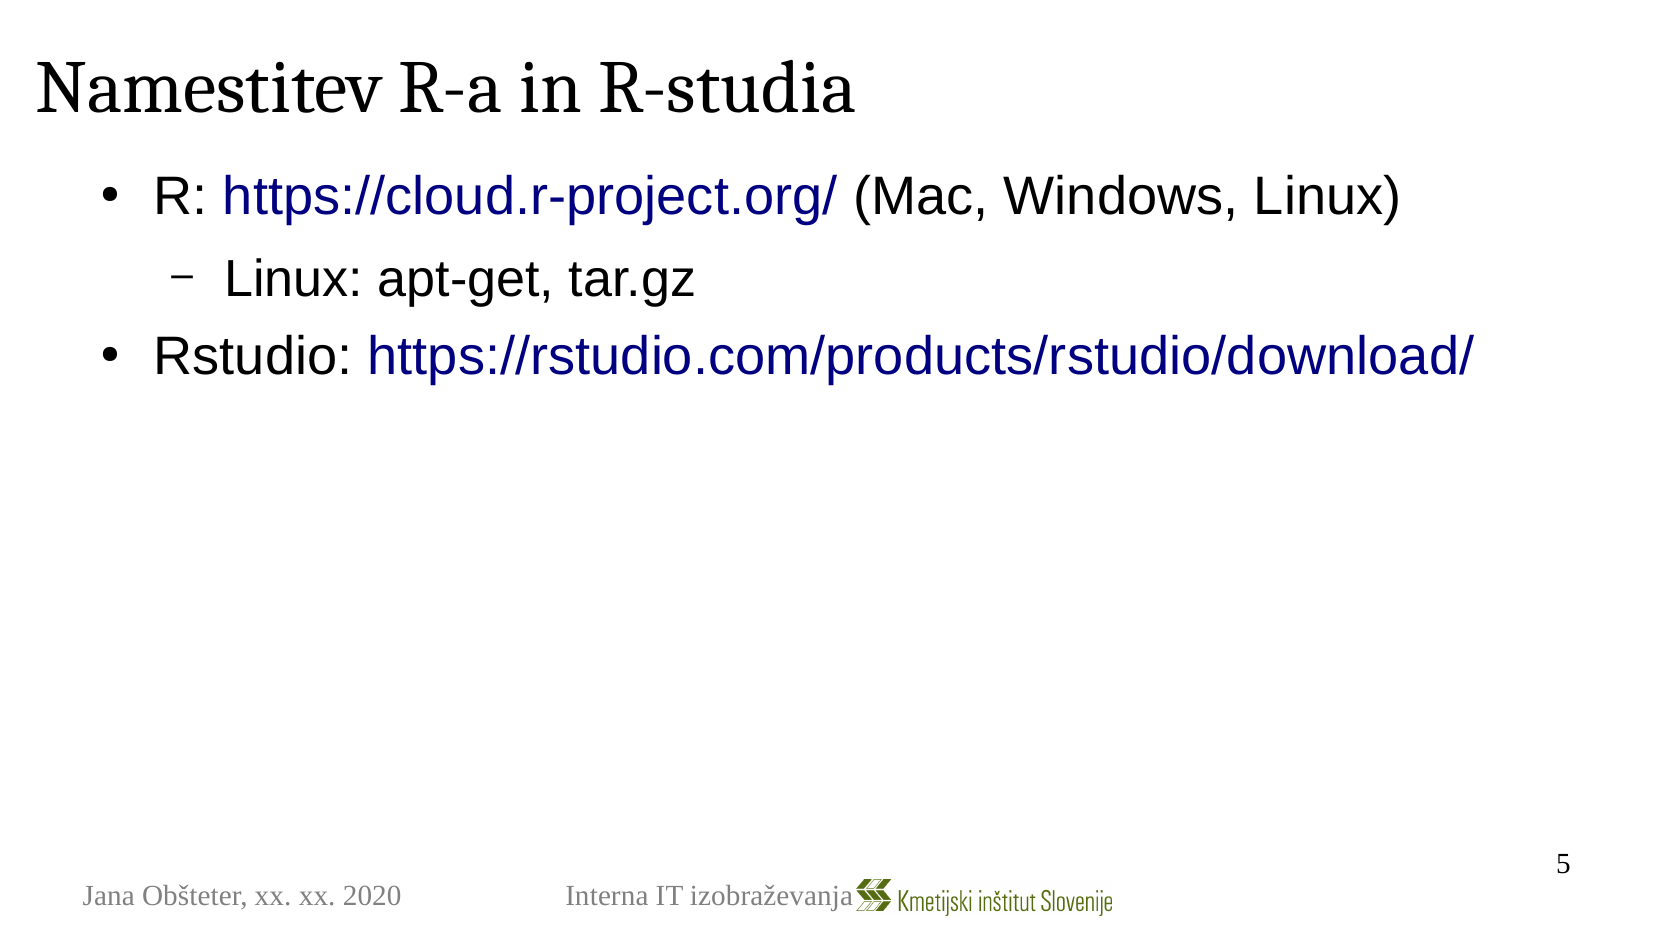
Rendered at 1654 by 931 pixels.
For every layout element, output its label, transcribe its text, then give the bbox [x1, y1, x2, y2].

picture [856, 879, 1112, 916]
list R: https://cloud.r-project.org/ (Mac, Windows, Linux) Linux: apt-get, tar.gz Rstudio: https://rstudio.com/products/rstudio/download/ [82, 165, 1571, 758]
title Namestitev R-a in R-studia [35, 21, 1524, 154]
